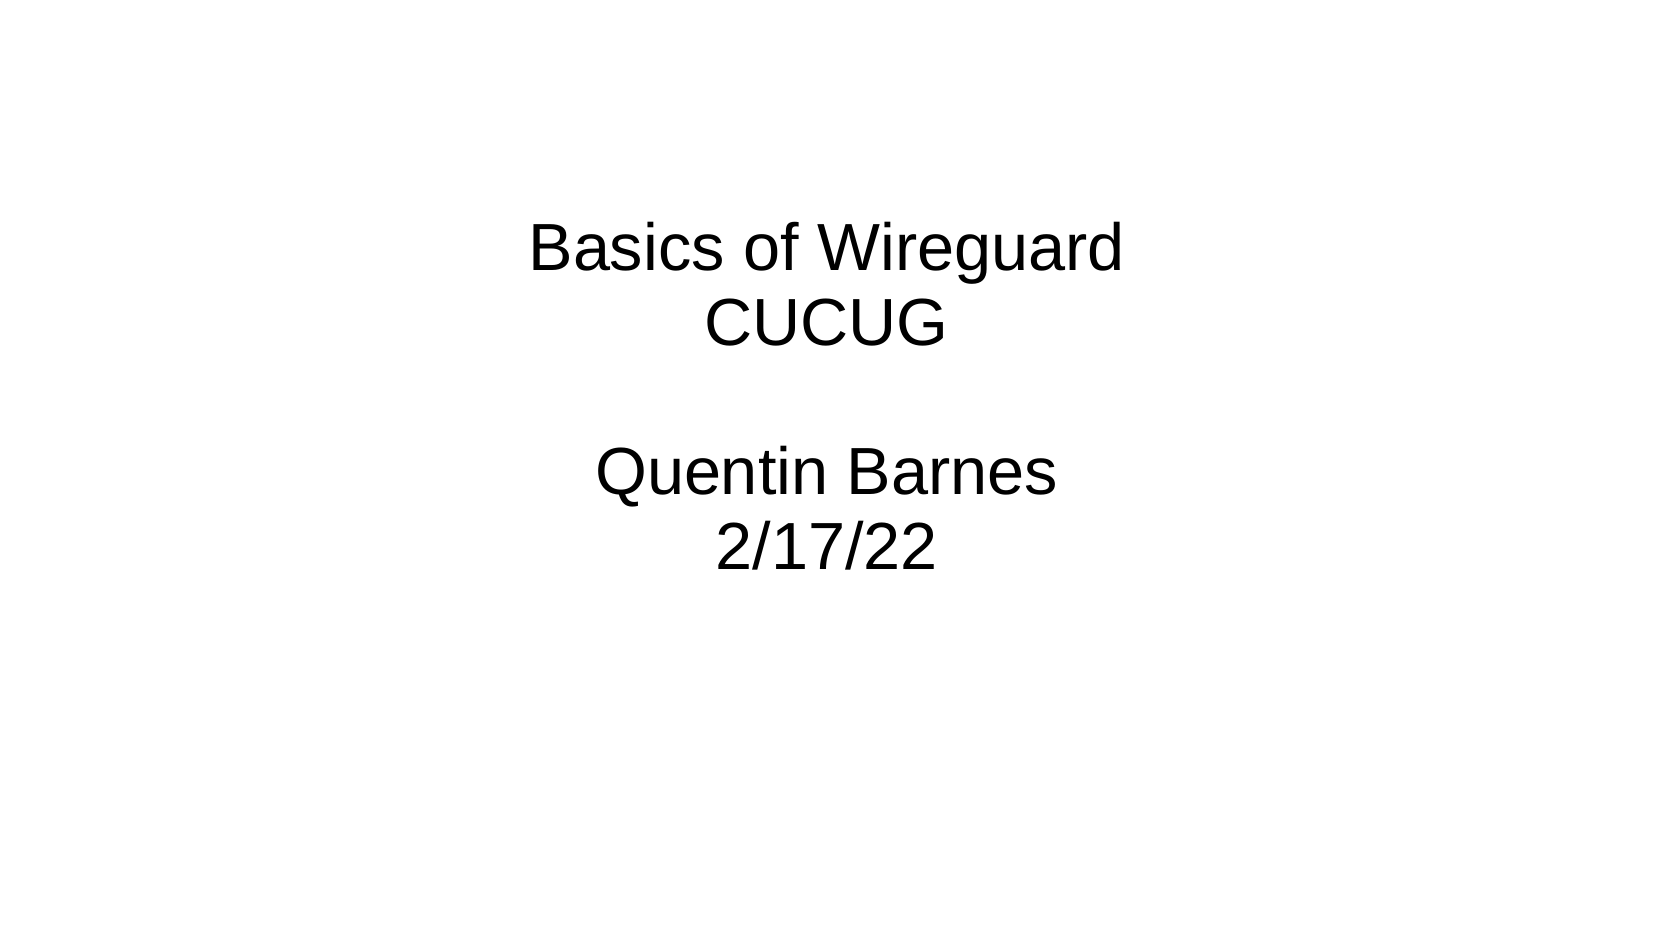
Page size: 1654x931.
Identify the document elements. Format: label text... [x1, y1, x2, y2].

subtitle Basics of Wireguard CUCUG Quentin Barnes 2/17/22 [82, 37, 1571, 757]
